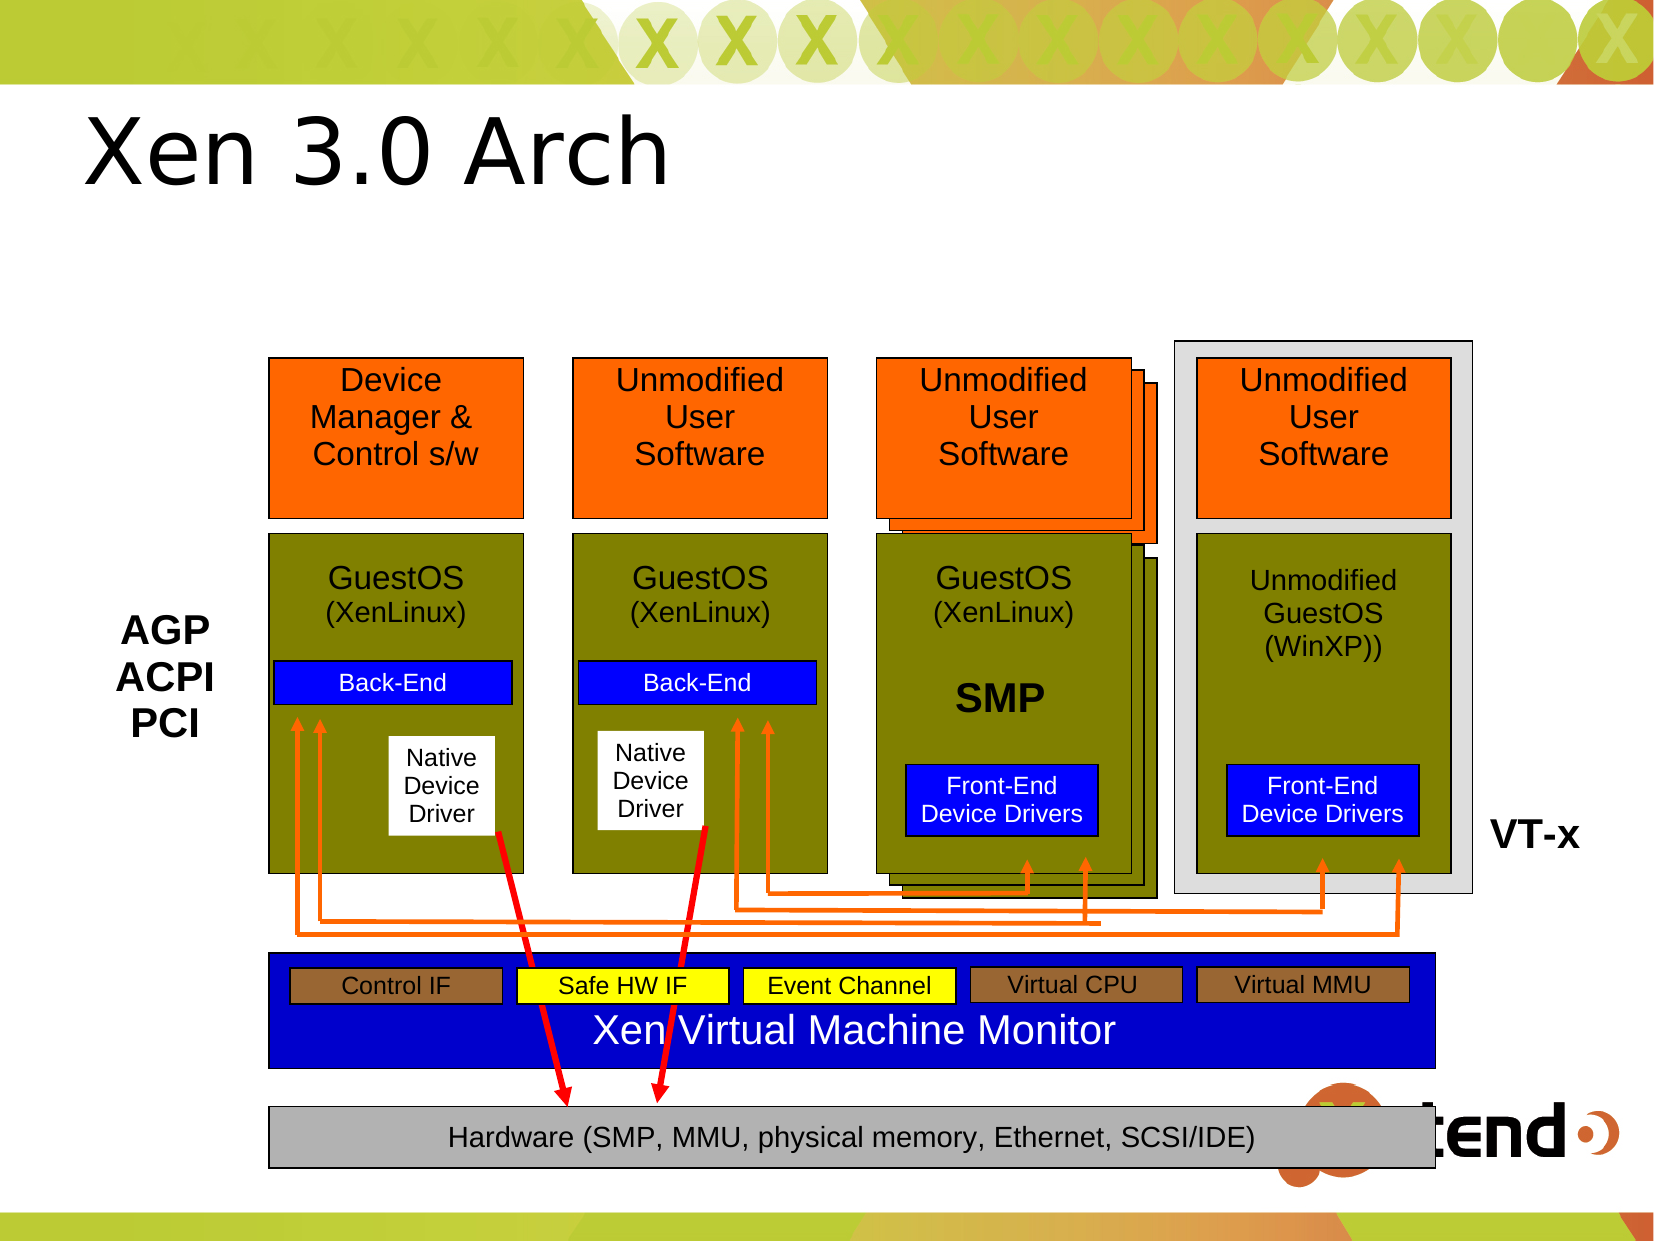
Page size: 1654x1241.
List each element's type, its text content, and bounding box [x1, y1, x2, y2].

text_box Unmodified User Software [904, 353, 1103, 481]
text_box [667, 952, 1436, 1069]
title Xen 3.0 Arch [82, 49, 1571, 257]
text_box Front-End Device Drivers [906, 764, 1099, 836]
text_box [1174, 341, 1473, 894]
text_box AGP ACPI PCI [100, 599, 230, 755]
text_box [268, 533, 524, 874]
text_box Native Device Driver [388, 736, 495, 836]
text_box Virtual CPU [970, 966, 1183, 1003]
text_box Back-End [274, 661, 513, 705]
text_box Native Device Driver [597, 730, 704, 831]
text_box GuestOS (XenLinux) [614, 551, 787, 637]
text_box Unmodified User Software [1224, 353, 1424, 481]
text_box Unmodified GuestOS (WinXP)) [1234, 556, 1413, 671]
text_box GuestOS (XenLinux) [918, 551, 1090, 637]
text_box [268, 358, 524, 519]
text_box Back-End [578, 661, 817, 705]
text_box [532, 952, 680, 968]
text_box Hardware (SMP, MMU, physical memory, Ethernet, SCSI/IDE) [274, 1119, 1431, 1155]
text_box Event Channel [743, 968, 956, 998]
text_box [546, 1004, 661, 1069]
text_box [268, 952, 554, 1069]
text_box [268, 1106, 1436, 1168]
text_box Virtual MMU [1196, 966, 1410, 1003]
text_box [876, 358, 1157, 899]
text_box [572, 533, 828, 874]
text_box GuestOS (XenLinux) [310, 551, 482, 637]
text_box SMP [940, 667, 1061, 730]
text_box Front-End Device Drivers [1226, 764, 1419, 836]
text_box Control IF [289, 968, 503, 1004]
text_box Device Manager & Control s/w [294, 353, 497, 481]
text_box [572, 358, 828, 519]
text_box Unmodified User Software [601, 353, 800, 481]
picture [0, 0, 1654, 1241]
text_box VT-x [1475, 803, 1596, 866]
text_box Xen Virtual Machine Monitor [577, 998, 1132, 1061]
text_box Safe HW IF [516, 968, 729, 1004]
